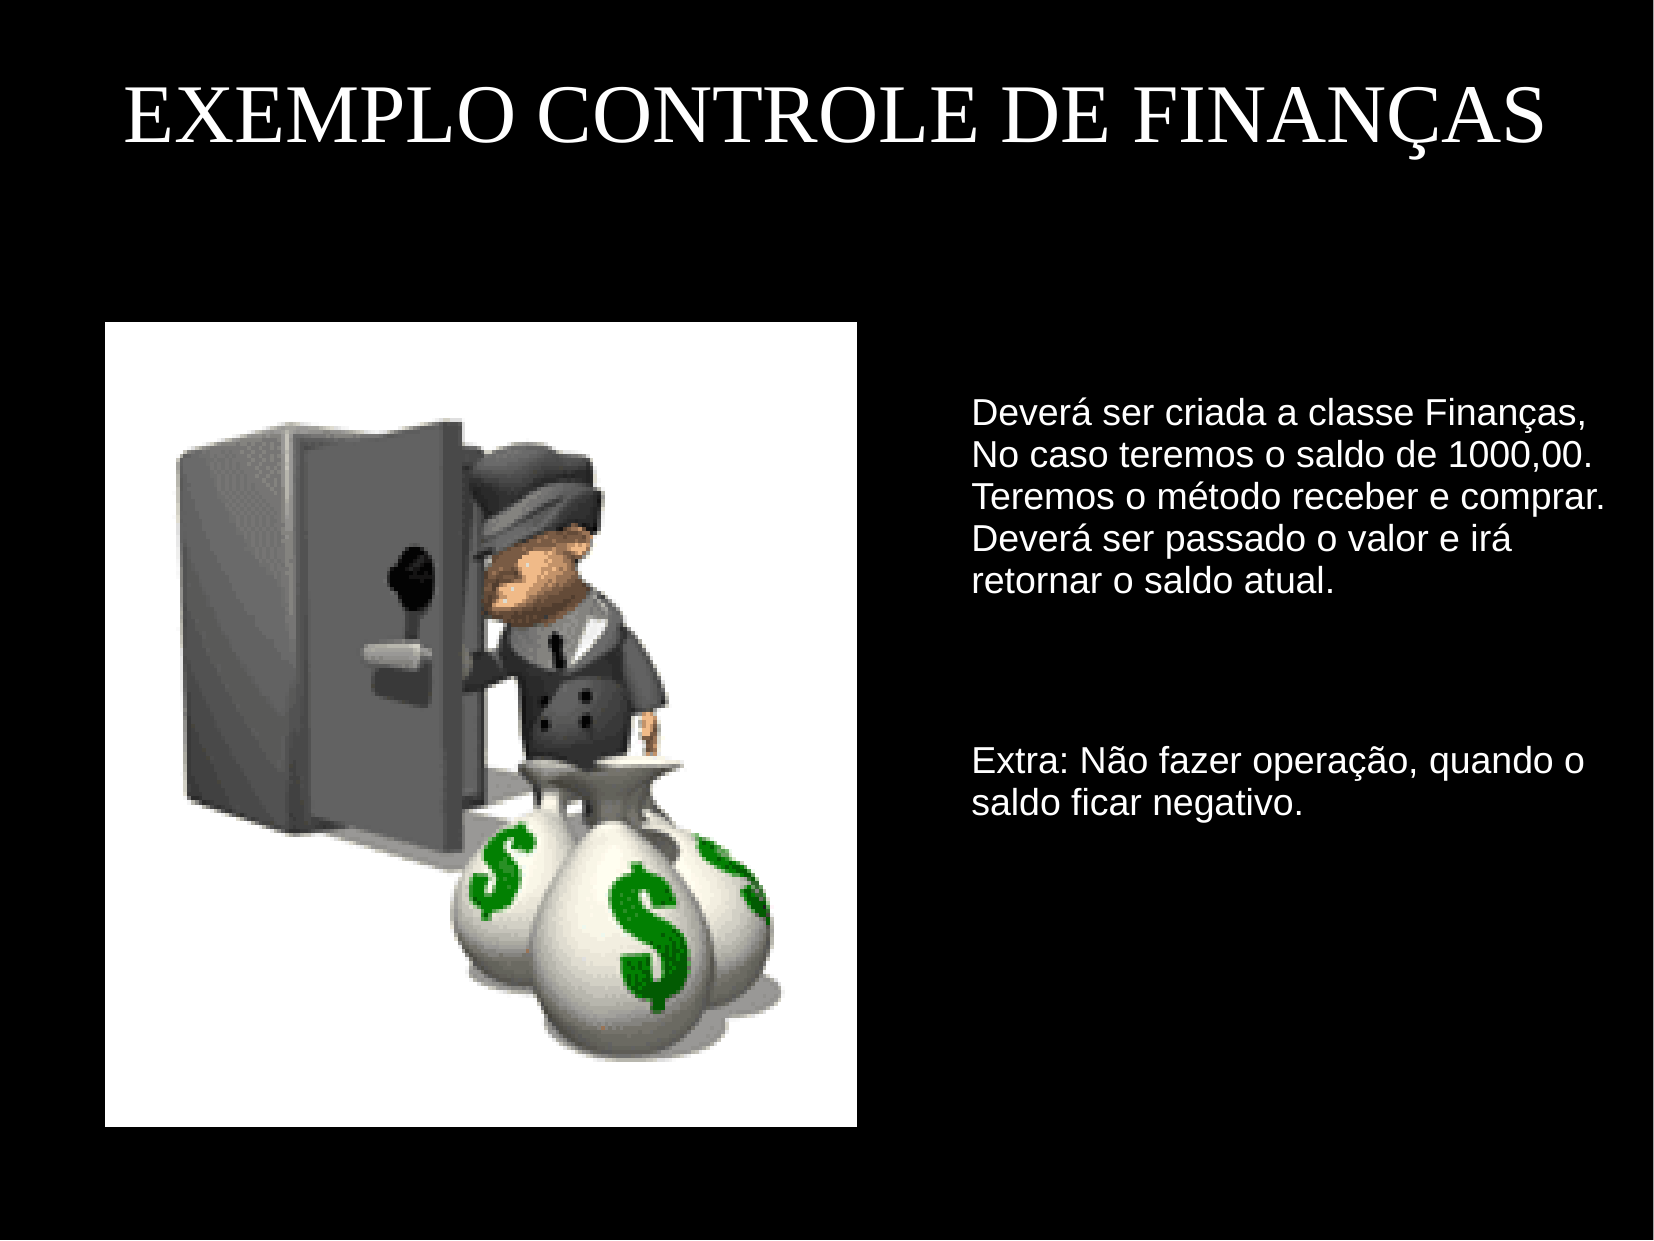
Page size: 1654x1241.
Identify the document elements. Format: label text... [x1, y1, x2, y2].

text_box EXEMPLO CONTROLE DE FINANÇAS [88, 60, 1564, 352]
text_box Deverá ser criada a classe Finanças, No caso teremos o saldo de 1000,00. Teremos o método receber e comprar. Deverá ser passado o valor e irá retornar o saldo atual. [956, 383, 1654, 607]
picture [105, 322, 857, 1127]
text_box Extra: Não fazer operação, quando o saldo ficar negativo. [956, 732, 1654, 831]
